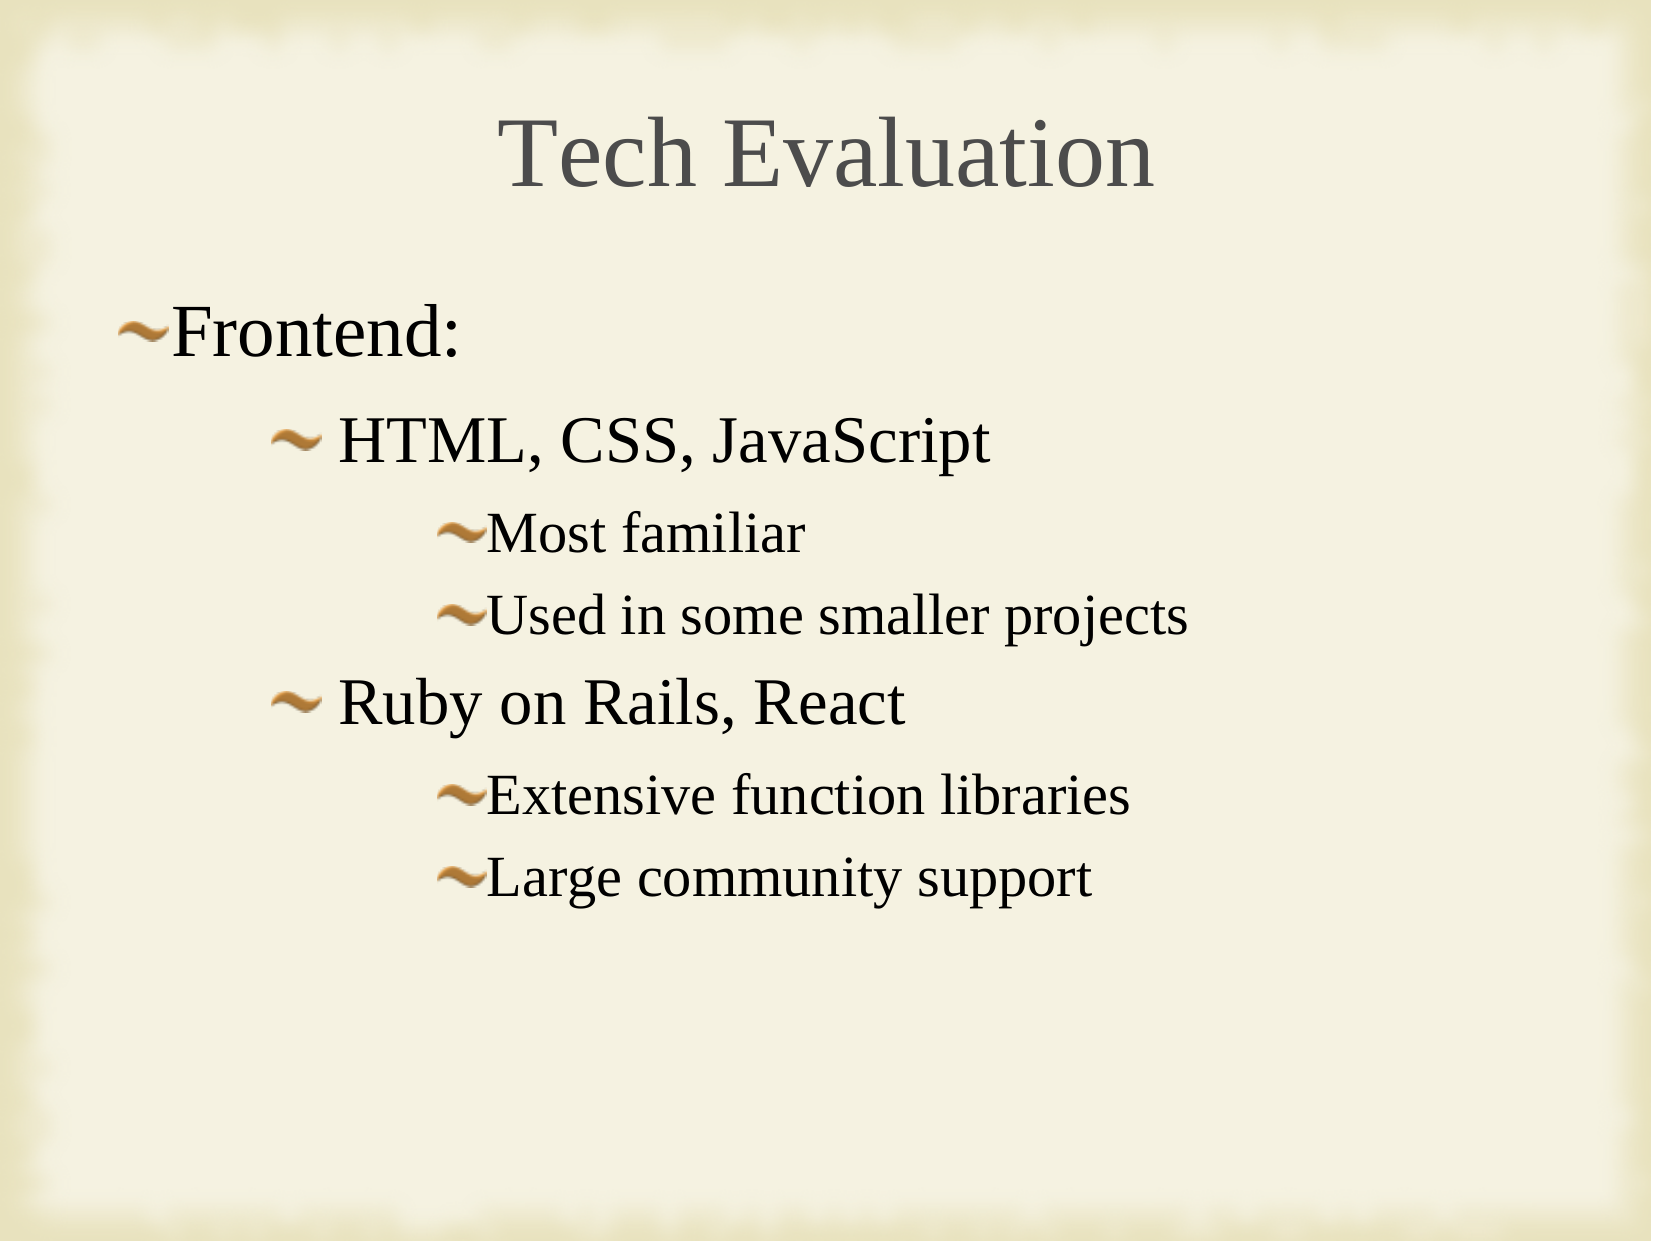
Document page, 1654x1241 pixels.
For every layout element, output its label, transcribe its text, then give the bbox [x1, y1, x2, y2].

picture [0, 0, 1651, 1241]
list Frontend: HTML, CSS, JavaScript Most familiar Used in some smaller projects Ruby on Rails, React Extensive function libraries Large community support [82, 290, 1571, 1031]
title Tech Evaluation [82, 49, 1571, 257]
